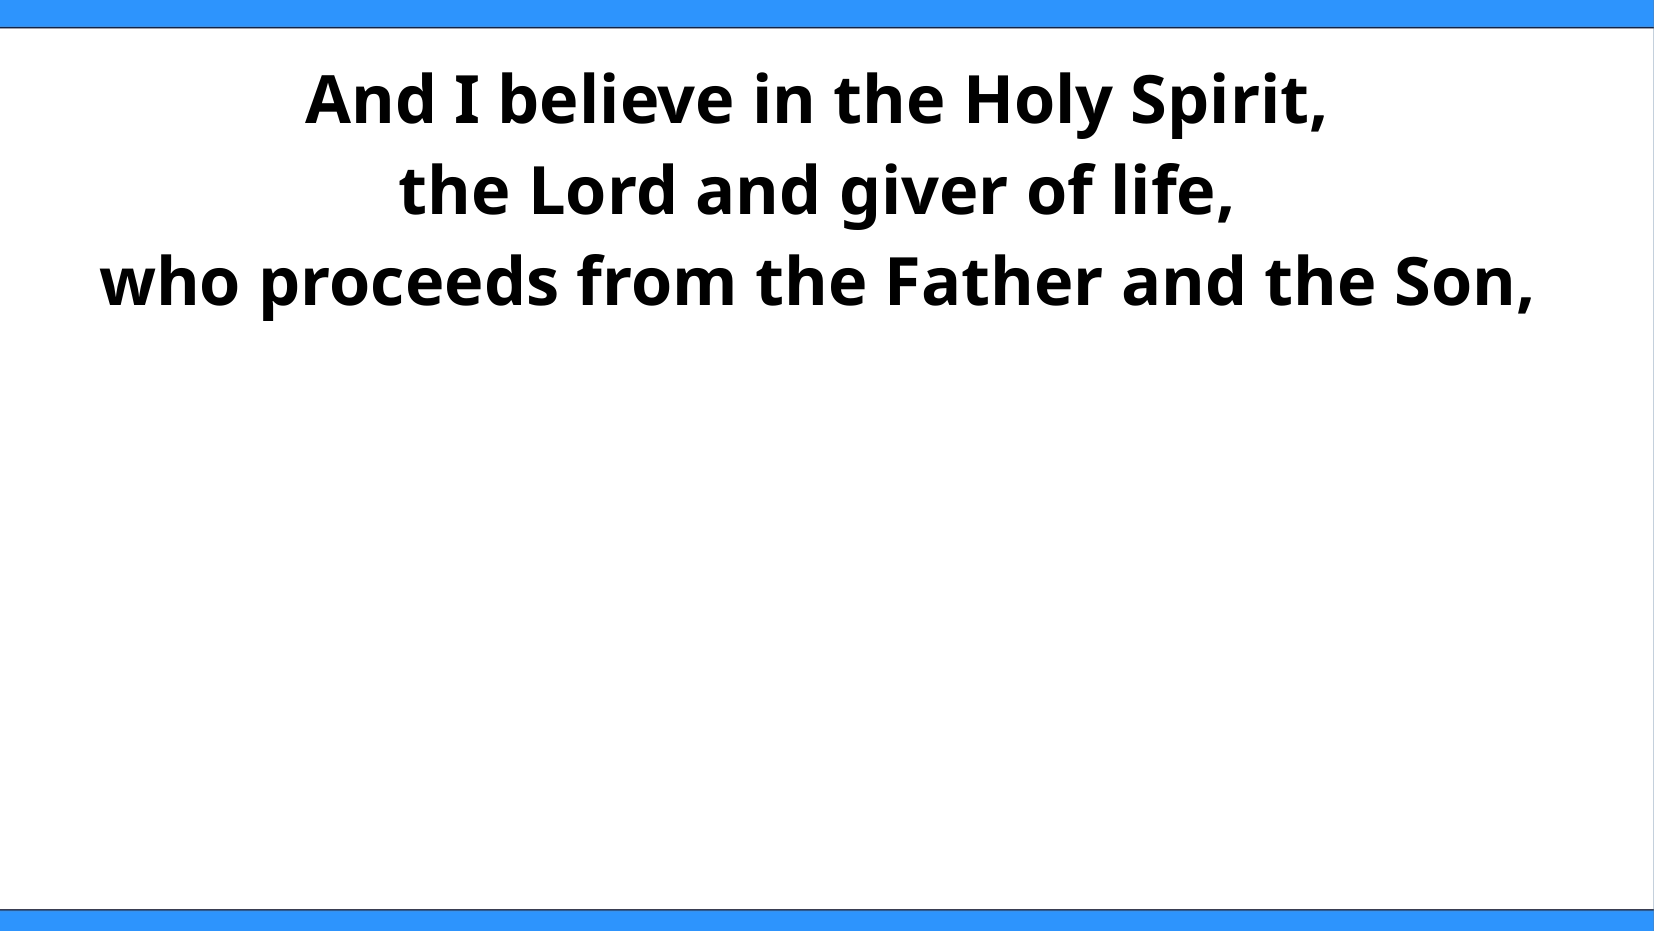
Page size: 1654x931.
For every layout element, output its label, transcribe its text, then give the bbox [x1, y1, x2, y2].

picture [0, 0, 1654, 931]
text_box And I believe in the Holy Spirit, the Lord and giver of life, who proceeds from the Father and the Son, [75, 45, 1561, 383]
